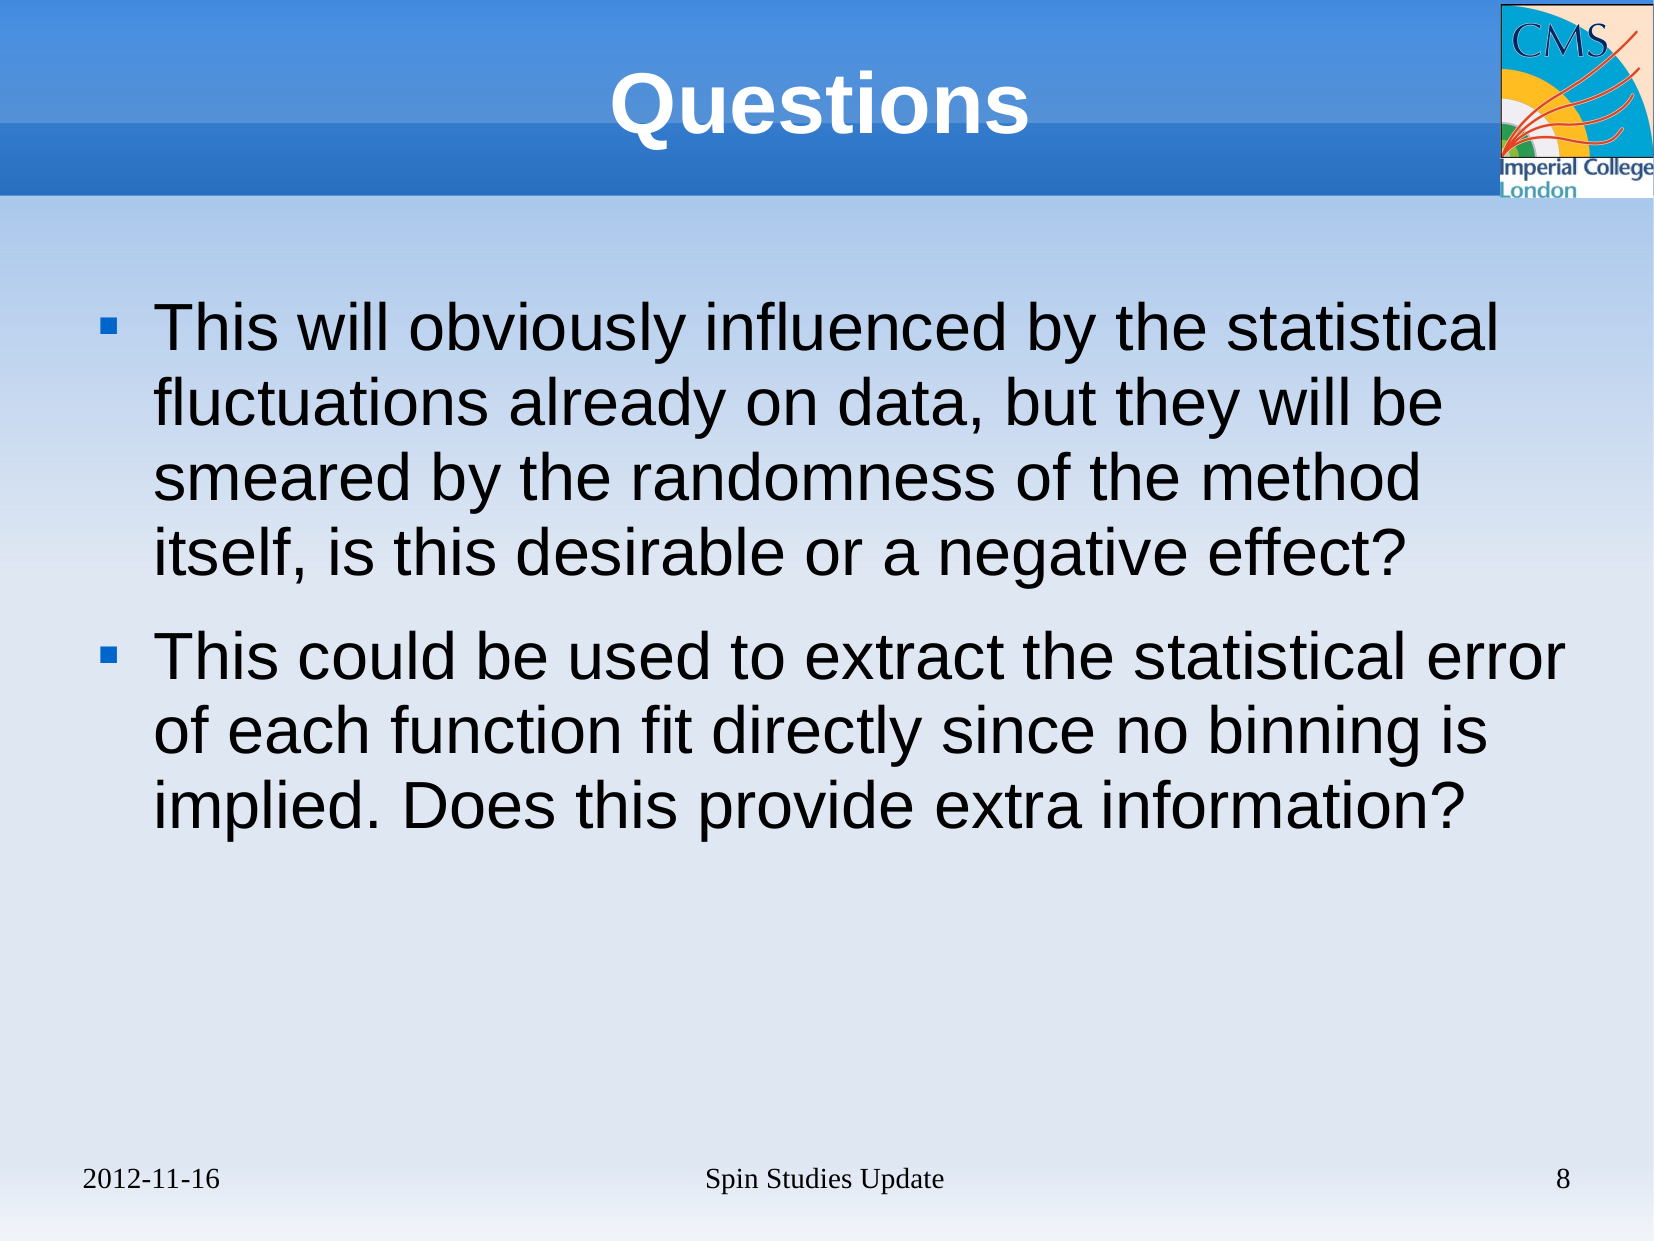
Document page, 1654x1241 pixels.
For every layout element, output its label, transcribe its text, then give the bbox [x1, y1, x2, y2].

picture [0, 0, 1654, 1241]
title Questions [76, 0, 1565, 208]
list This will obviously influenced by the statistical fluctuations already on data, but they will be smeared by the randomness of the method itself, is this desirable or a negative effect? This could be used to extract the statistical error of each function fit directly since no binning is implied. Does this provide extra information? [82, 290, 1571, 1109]
